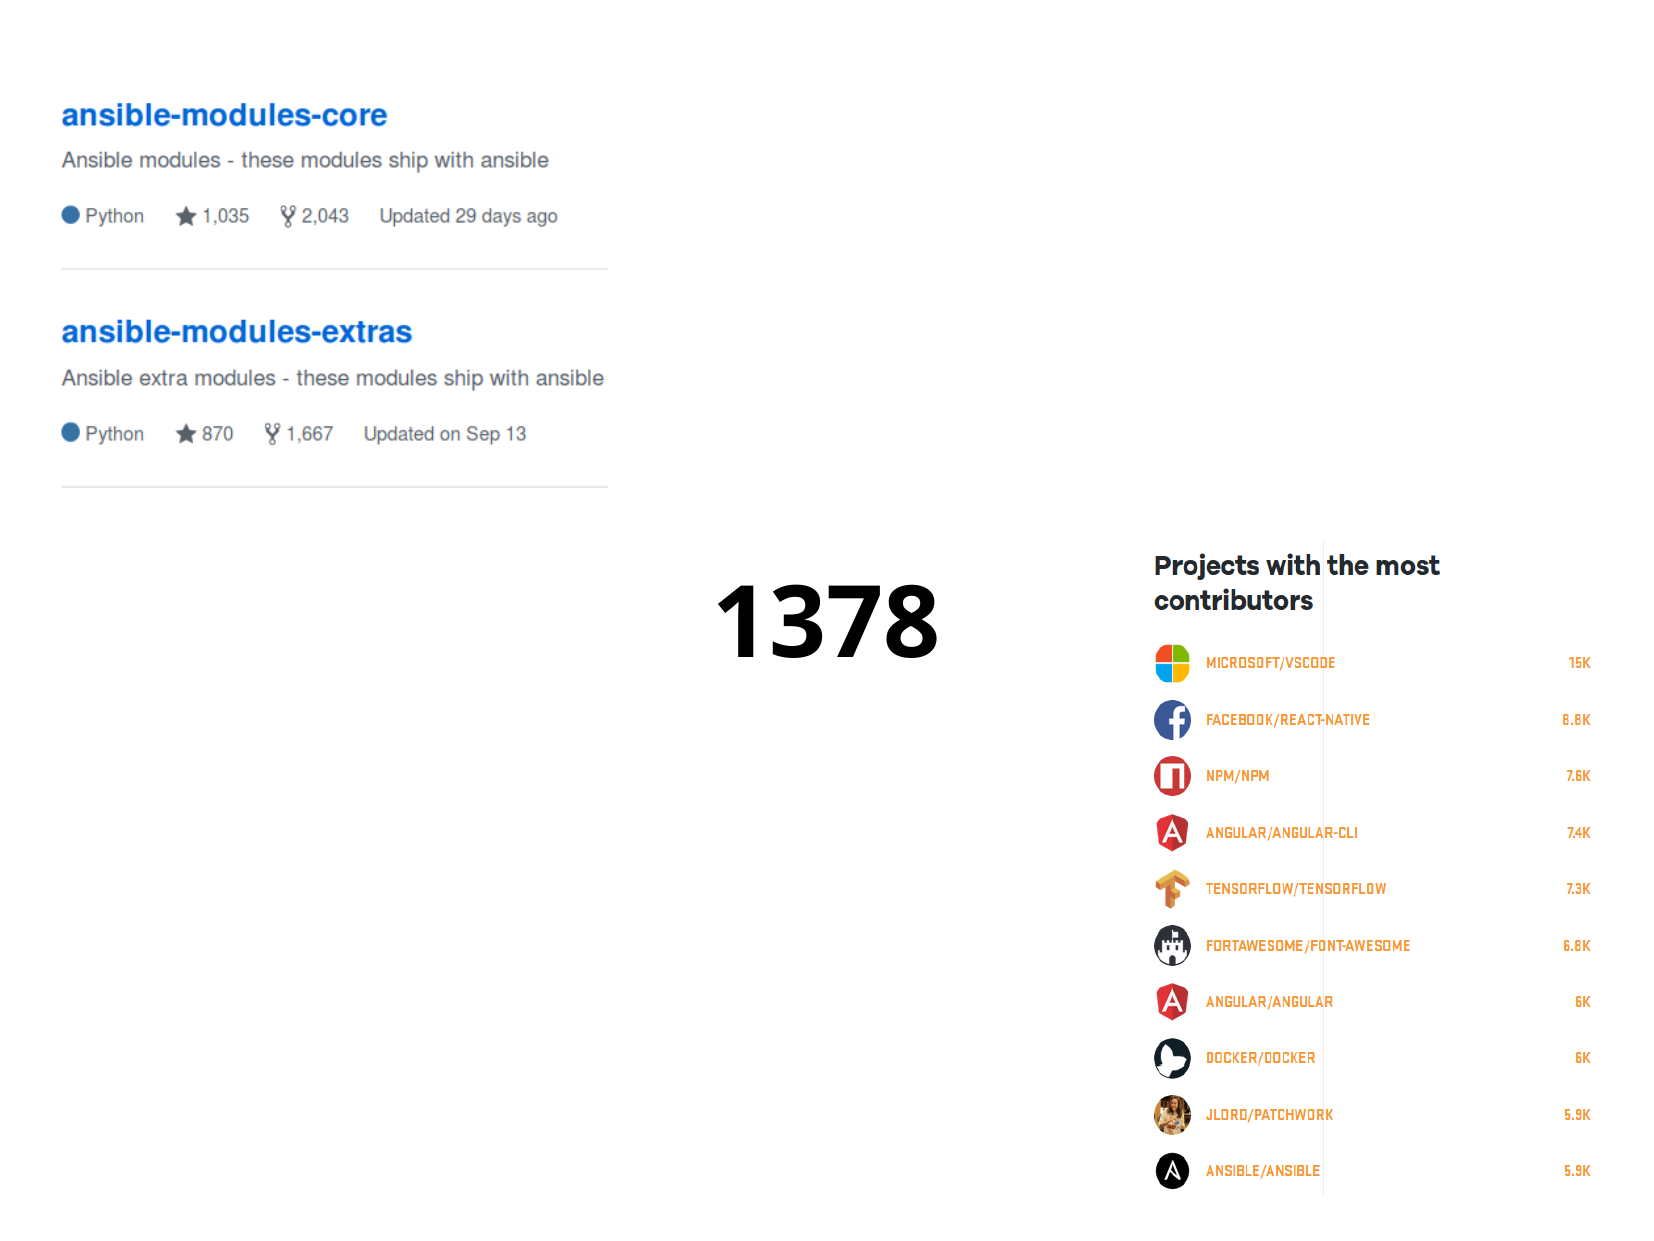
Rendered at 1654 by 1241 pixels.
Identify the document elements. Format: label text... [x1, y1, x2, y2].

picture [59, 56, 608, 488]
subtitle 1378 [82, 138, 1571, 1099]
picture [1135, 542, 1617, 1196]
